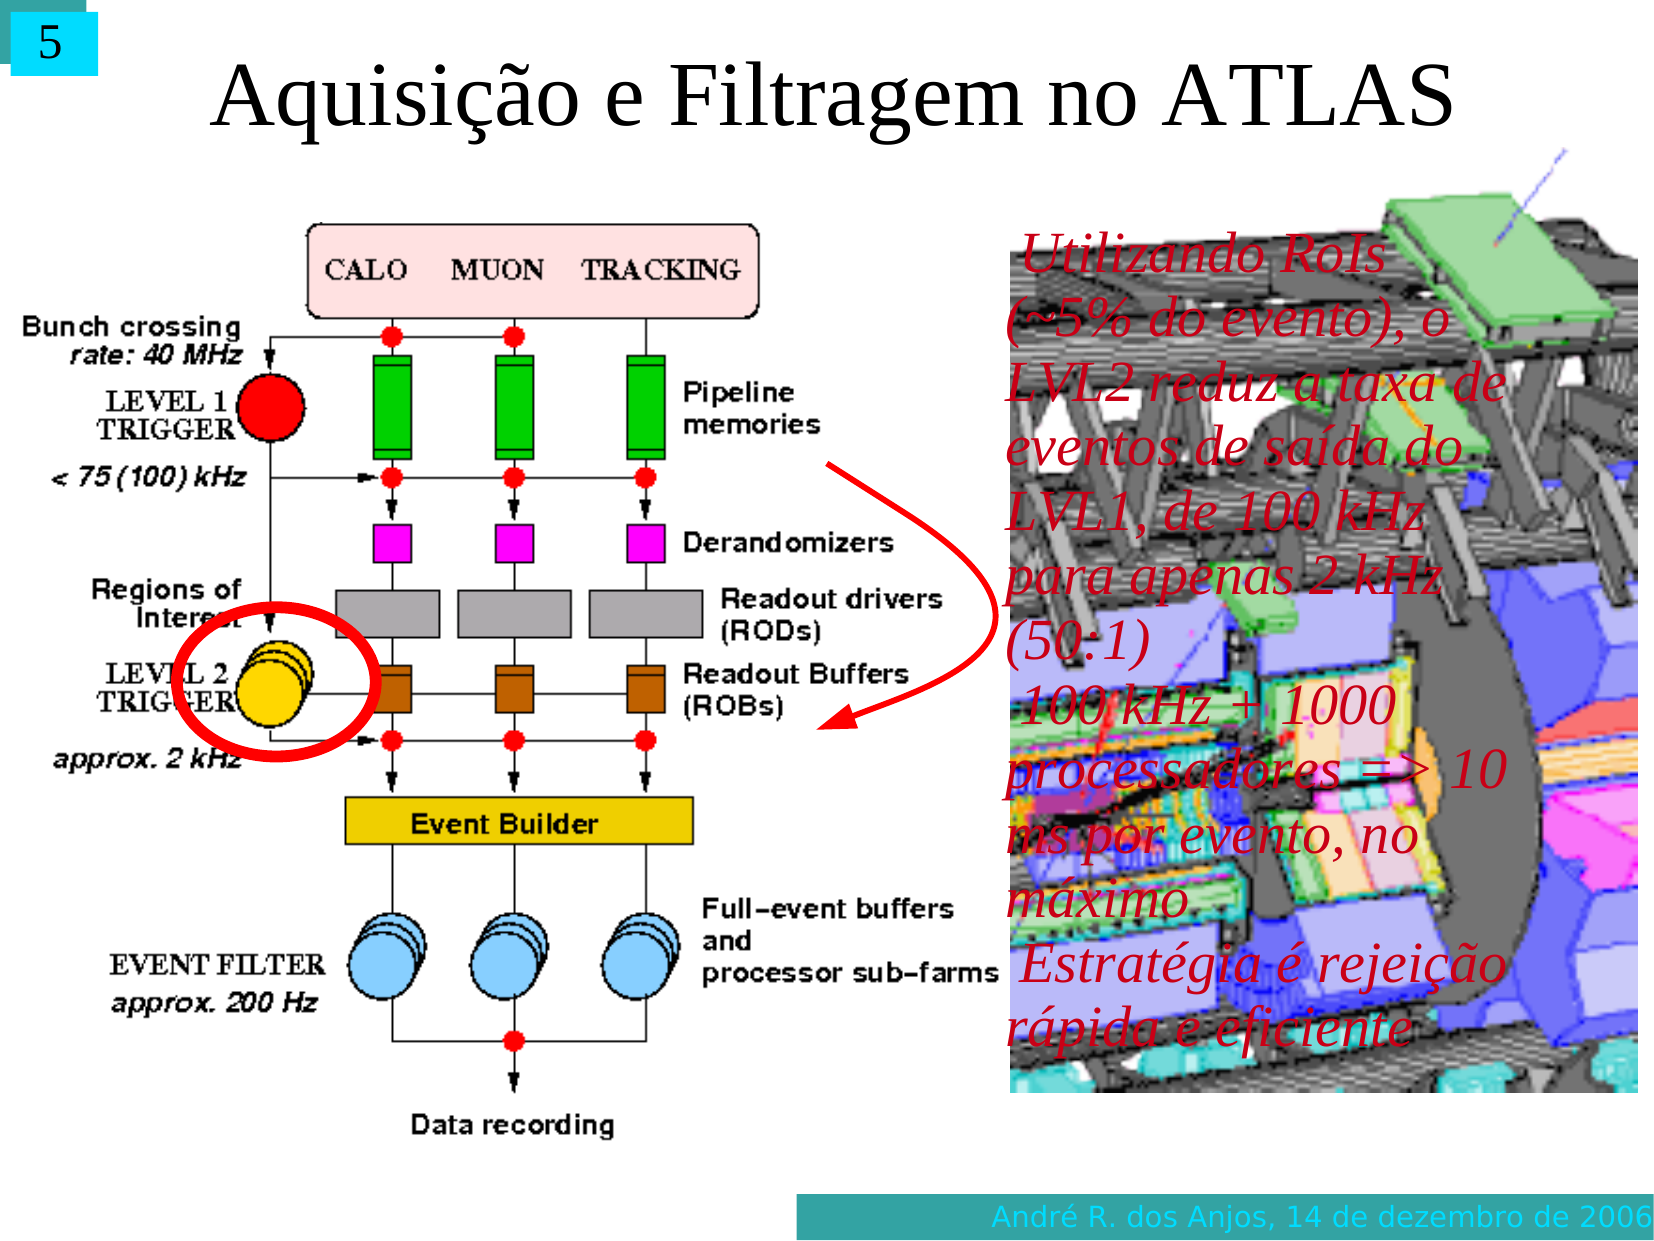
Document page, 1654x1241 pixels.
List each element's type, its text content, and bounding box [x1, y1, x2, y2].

text_box Utilizando RoIs (~5% do evento), o LVL2 reduz a taxa de eventos de saída do LVL1, de 100 kHz para apenas 2 kHz (50:1) 100 kHz + 1000 processadores => 10 ms por evento, no máximo Estratégia é rejeição rápida e eficiente [1004, 220, 1510, 1124]
title Aquisição e Filtragem no ATLAS [128, 32, 1541, 158]
picture [5, 147, 1638, 1146]
